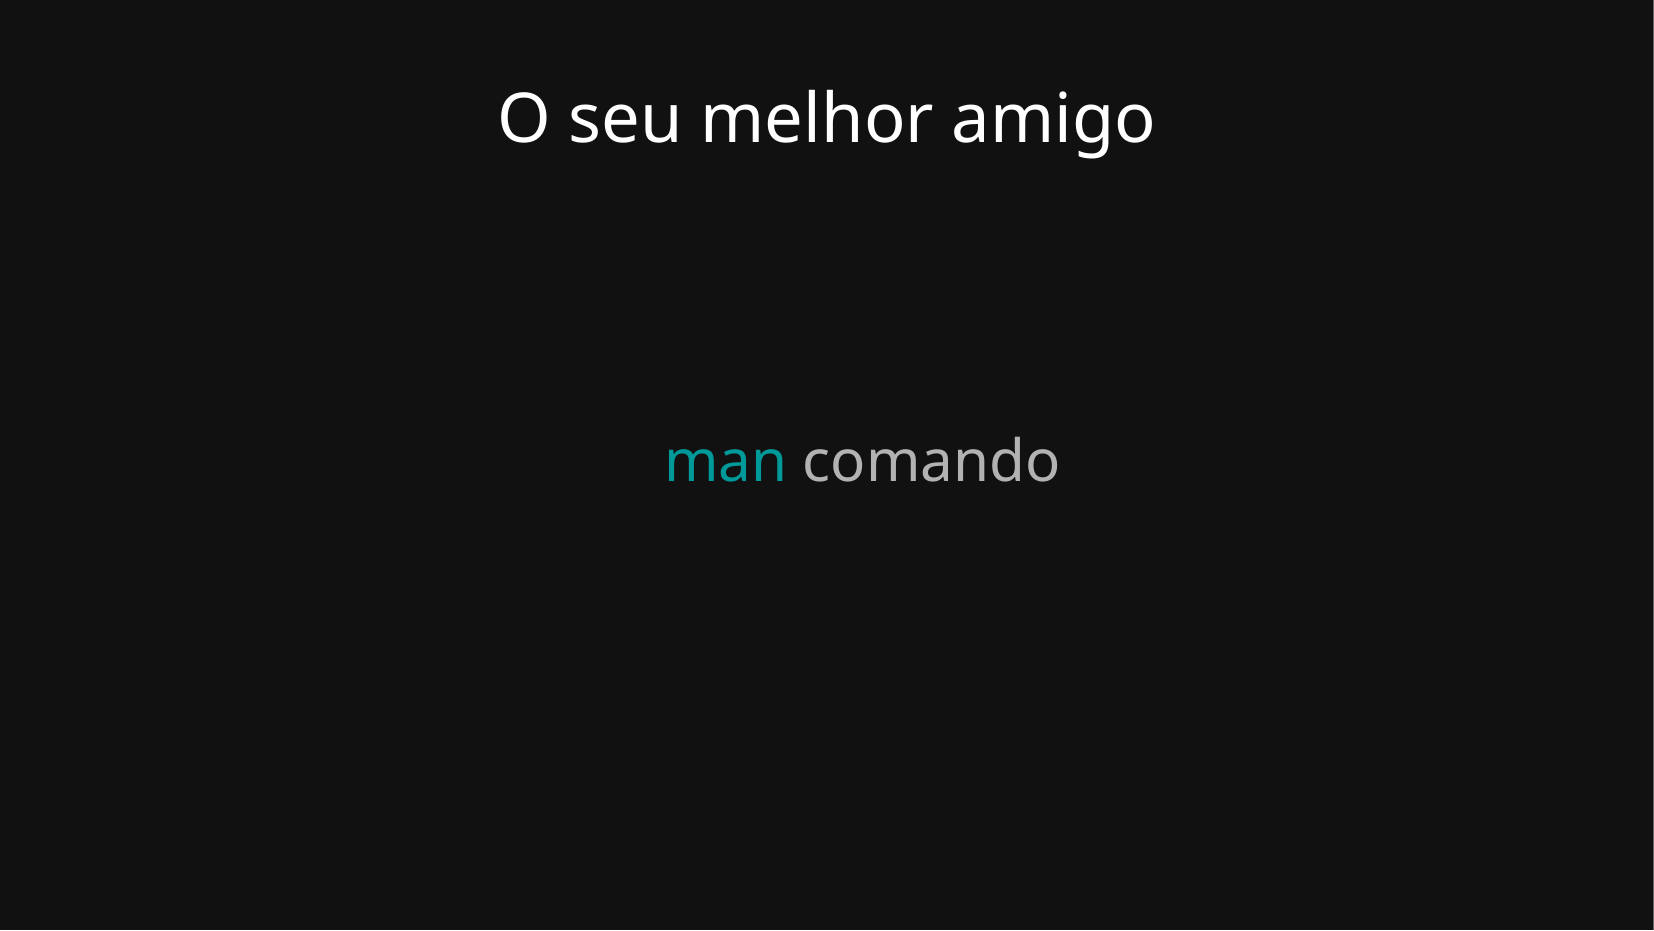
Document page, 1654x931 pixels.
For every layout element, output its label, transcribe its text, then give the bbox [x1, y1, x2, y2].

text_box man comando [649, 415, 1078, 508]
text_box O seu melhor amigo [82, 34, 1571, 196]
